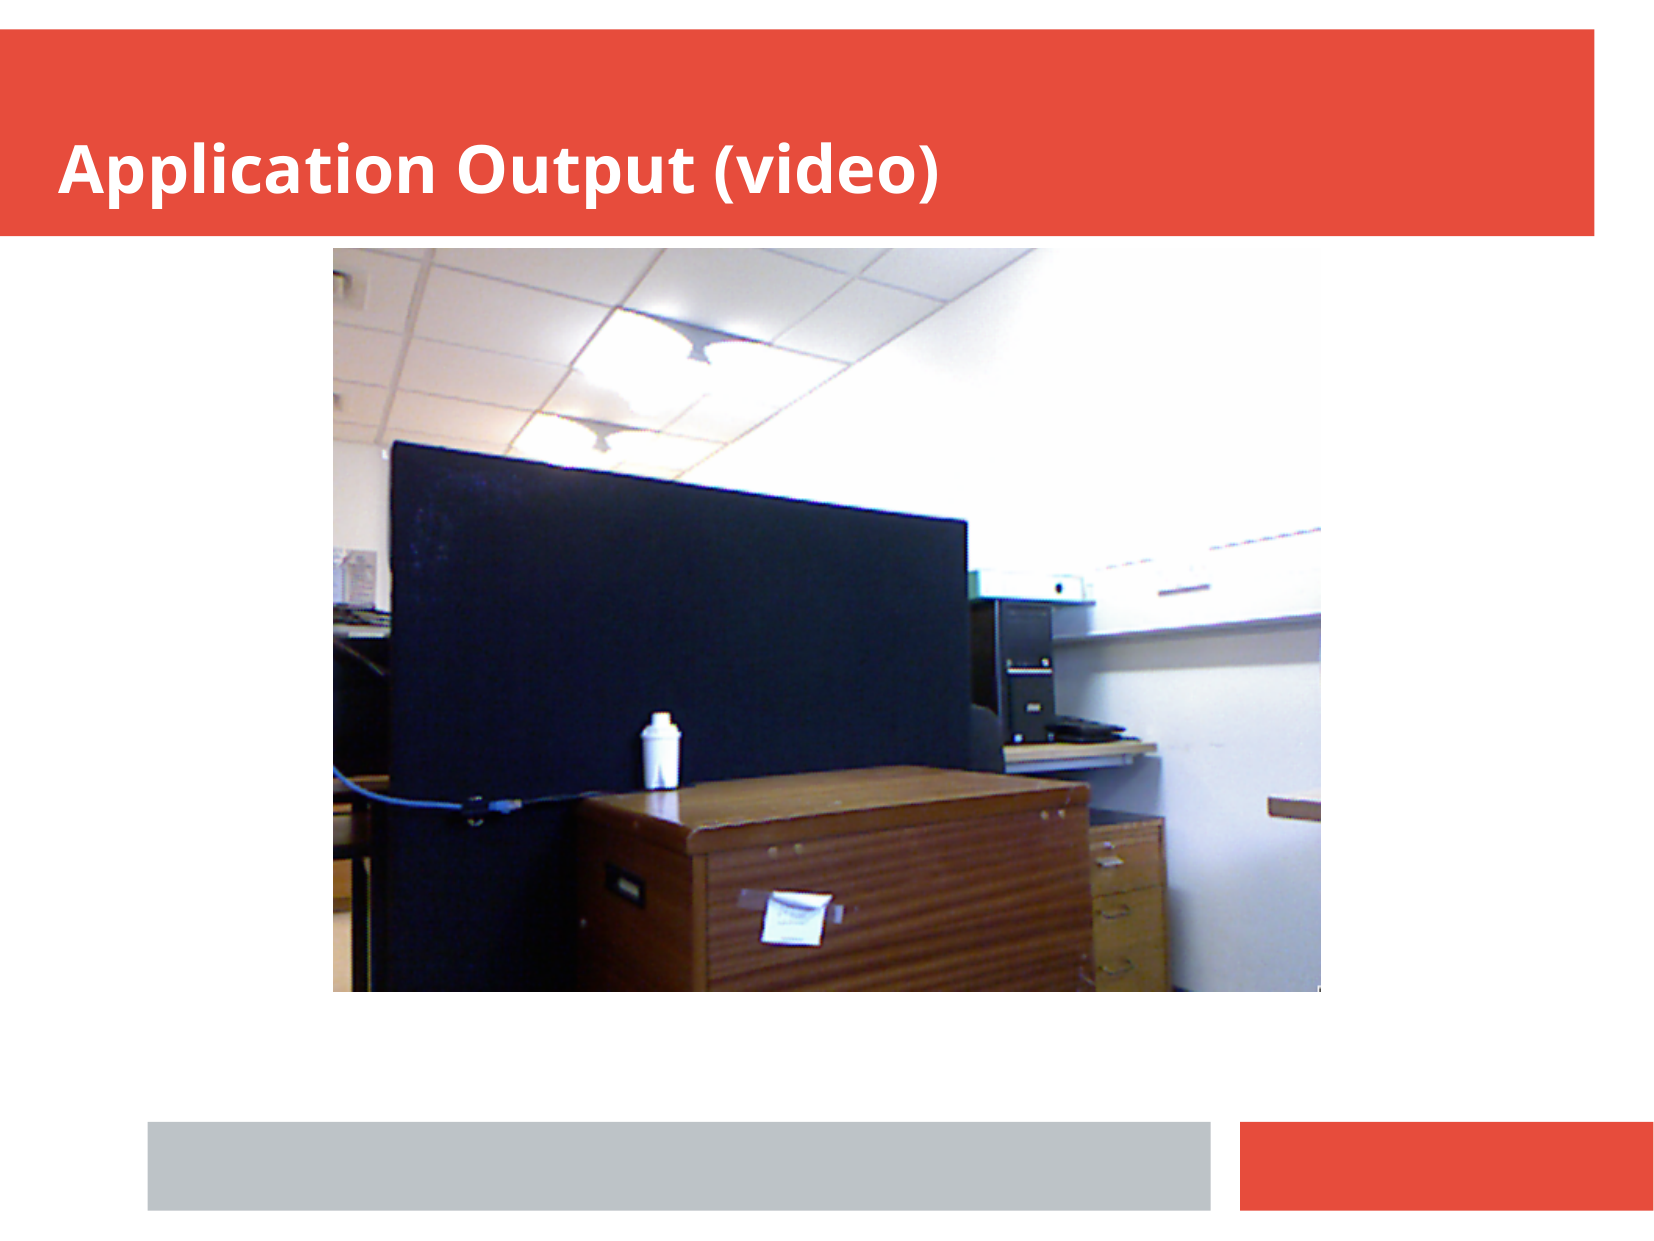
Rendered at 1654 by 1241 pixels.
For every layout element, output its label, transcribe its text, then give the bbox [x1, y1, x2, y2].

title Application Output (video) [59, 59, 1595, 207]
picture [333, 248, 1321, 992]
